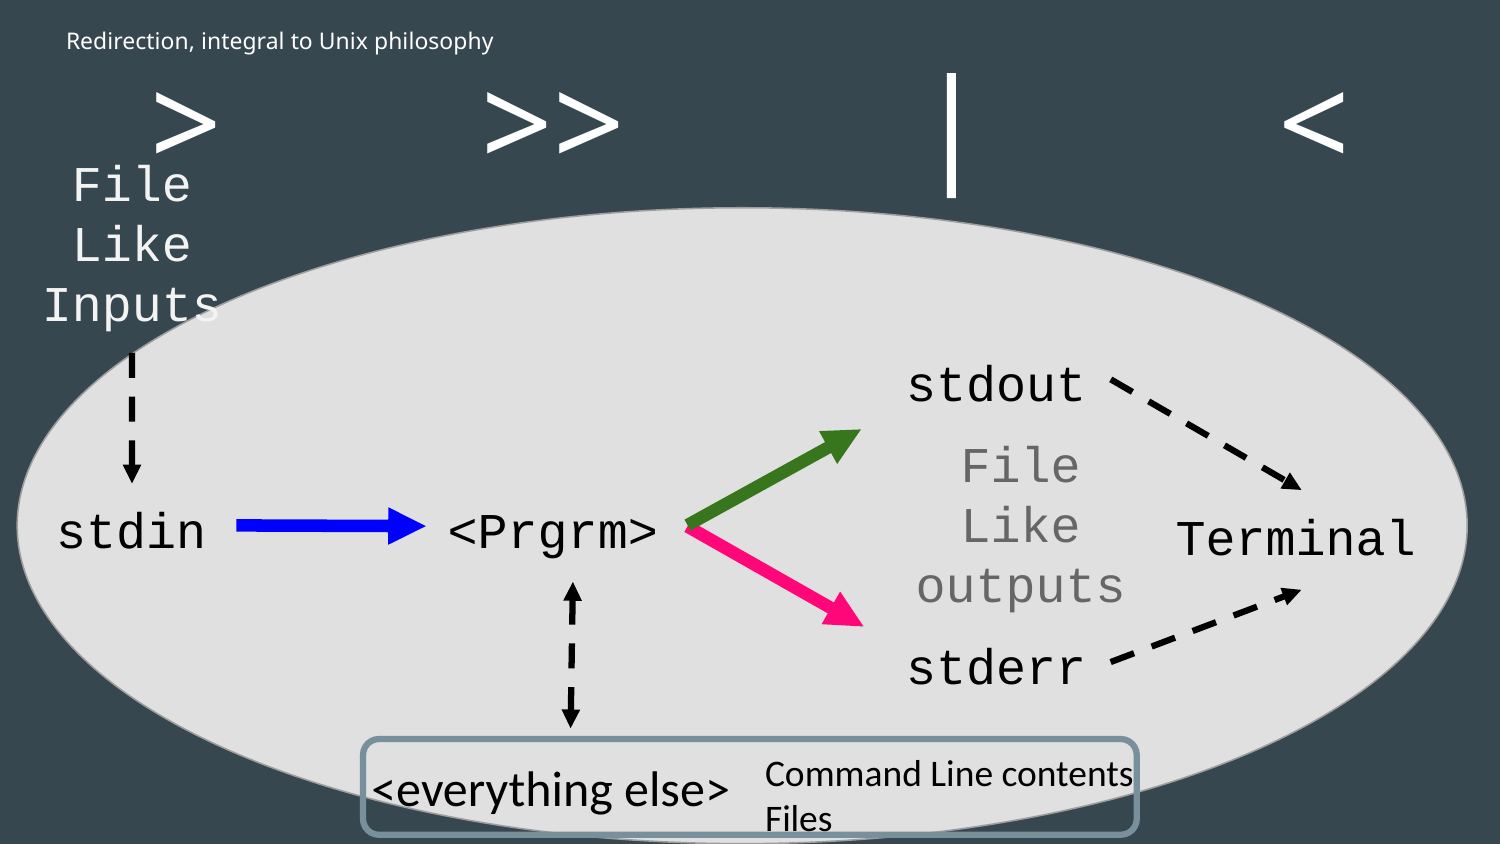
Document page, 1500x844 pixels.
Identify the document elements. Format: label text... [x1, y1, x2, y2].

text_box [17, 207, 1468, 795]
text_box stdout [891, 336, 1111, 422]
text_box <everything else> [367, 743, 750, 827]
title Redirection, integral to Unix philosophy [51, 11, 688, 63]
text_box Terminal [1160, 489, 1443, 590]
title > >> | < [51, 28, 1449, 208]
text_box Command Line contents Files [750, 733, 1171, 834]
text_box <Prgrm> [432, 483, 681, 569]
text_box File Like Inputs [22, 136, 242, 353]
text_box [606, 838, 879, 844]
text_box [510, 827, 750, 831]
text_box File Like outputs [896, 417, 1145, 634]
text_box stderr [891, 619, 1111, 705]
text_box <everything else> [356, 741, 365, 827]
text_box stdin [41, 483, 223, 569]
